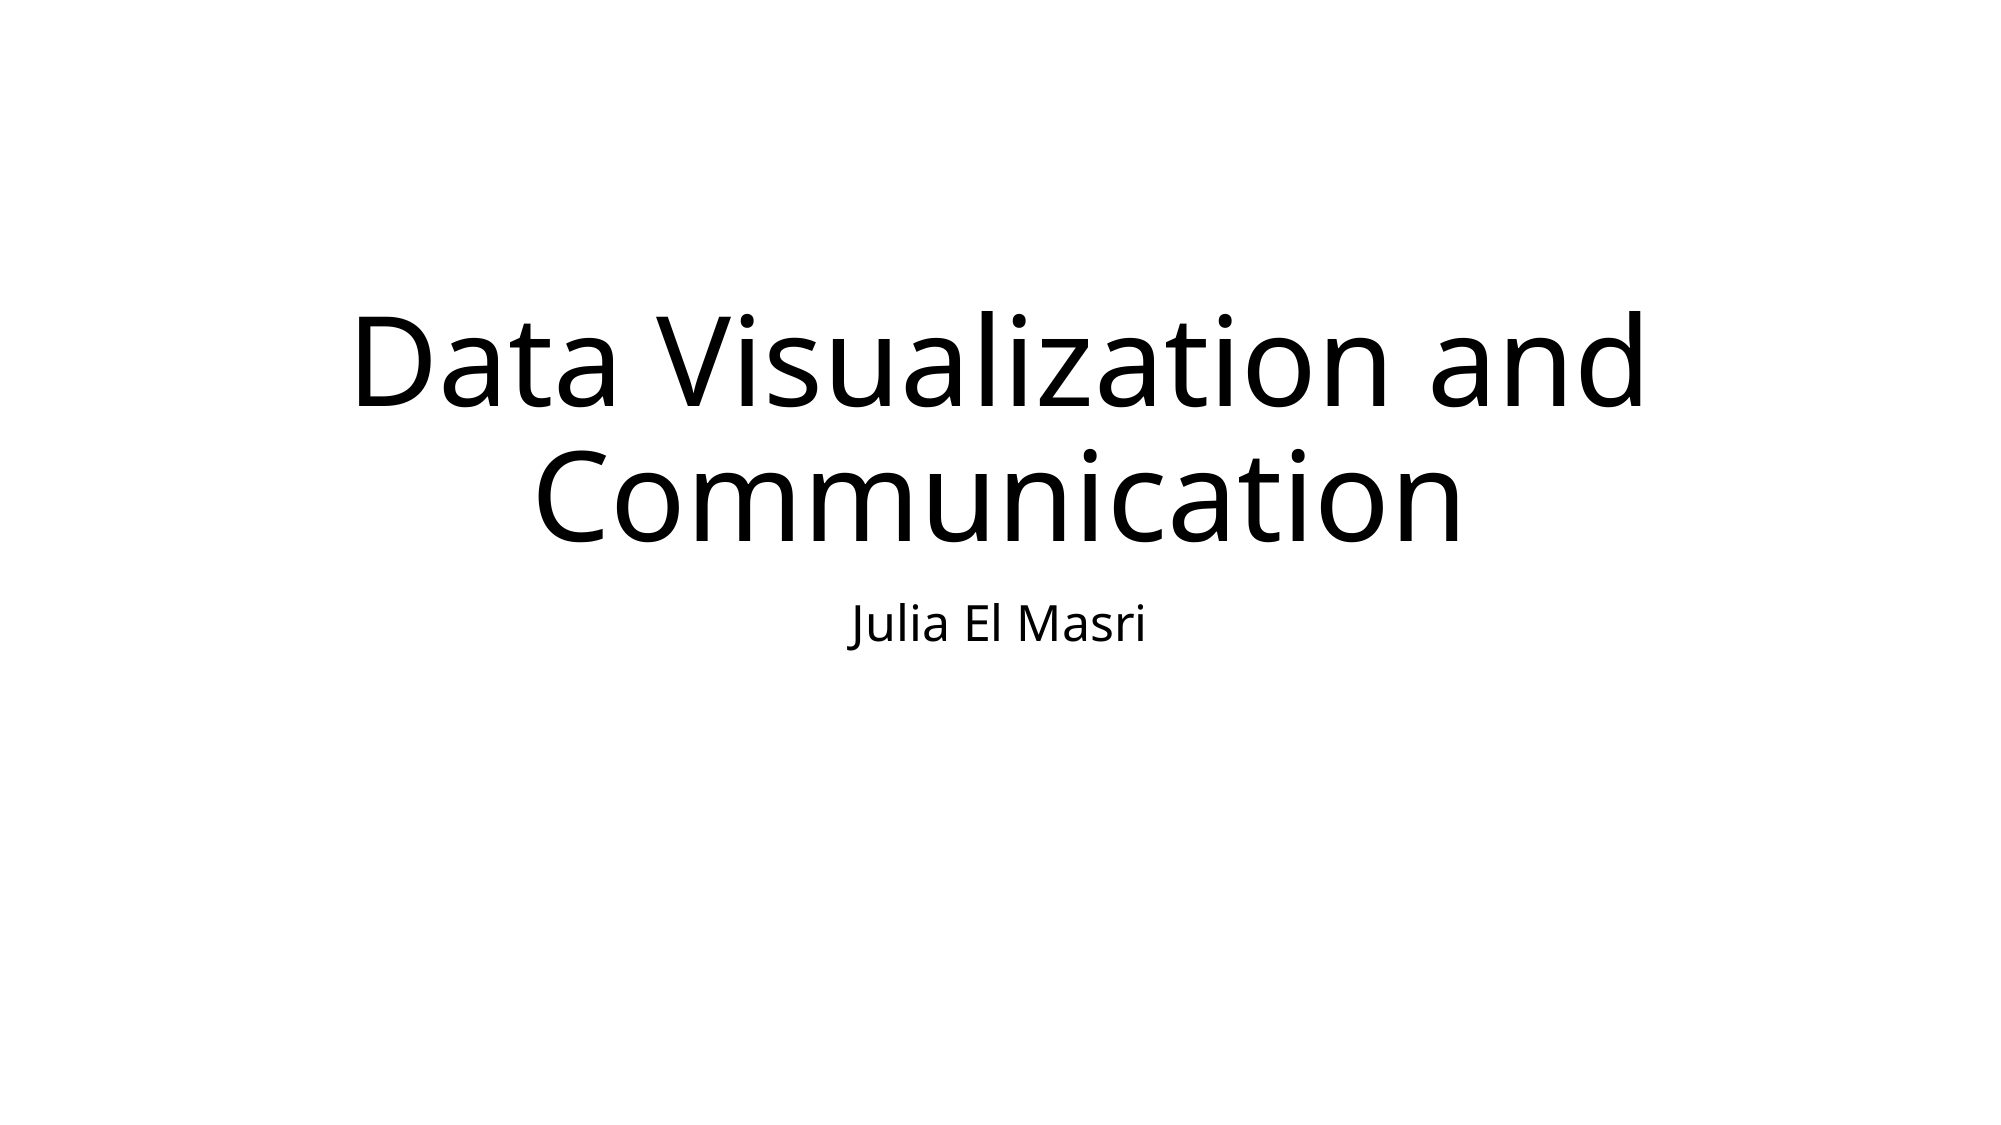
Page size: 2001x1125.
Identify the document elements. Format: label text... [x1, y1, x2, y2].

subtitle Julia El Masri [249, 590, 1750, 863]
title Data Visualization and Communication [249, 184, 1750, 576]
